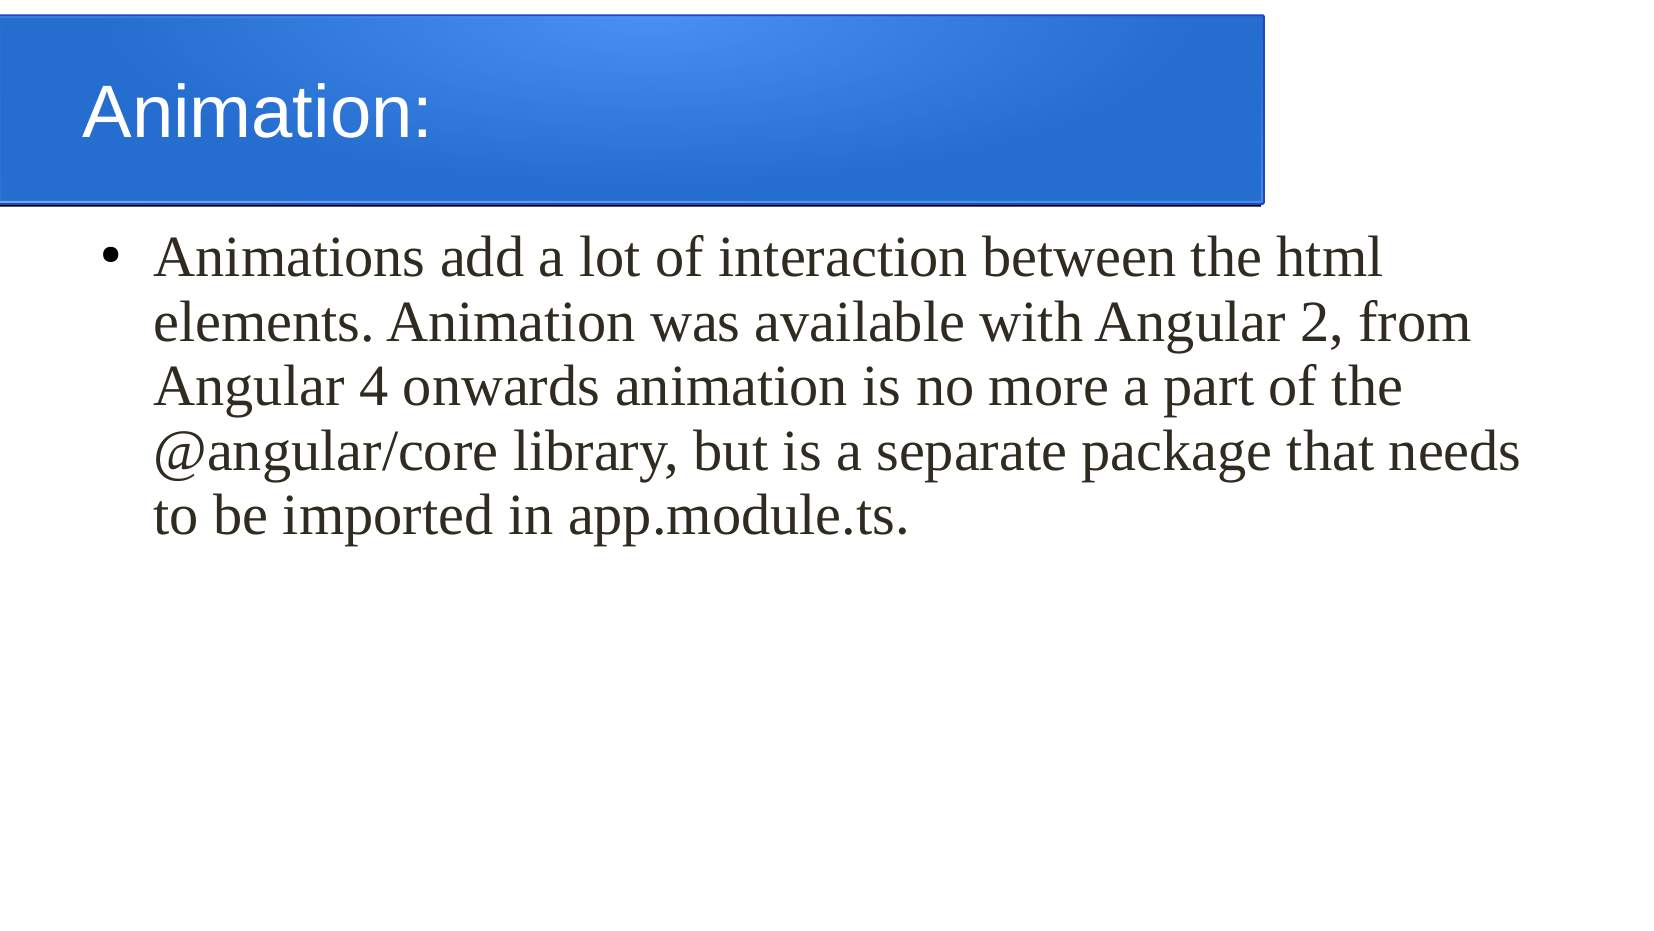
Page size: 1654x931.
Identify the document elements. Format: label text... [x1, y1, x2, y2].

title Animation: [82, 35, 1235, 189]
list Animations add a lot of interaction between the html elements. Animation was available with Angular 2, from Angular 4 onwards animation is no more a part of the @angular/core library, but is a separate package that needs to be imported in app.module.ts. [82, 224, 1571, 764]
